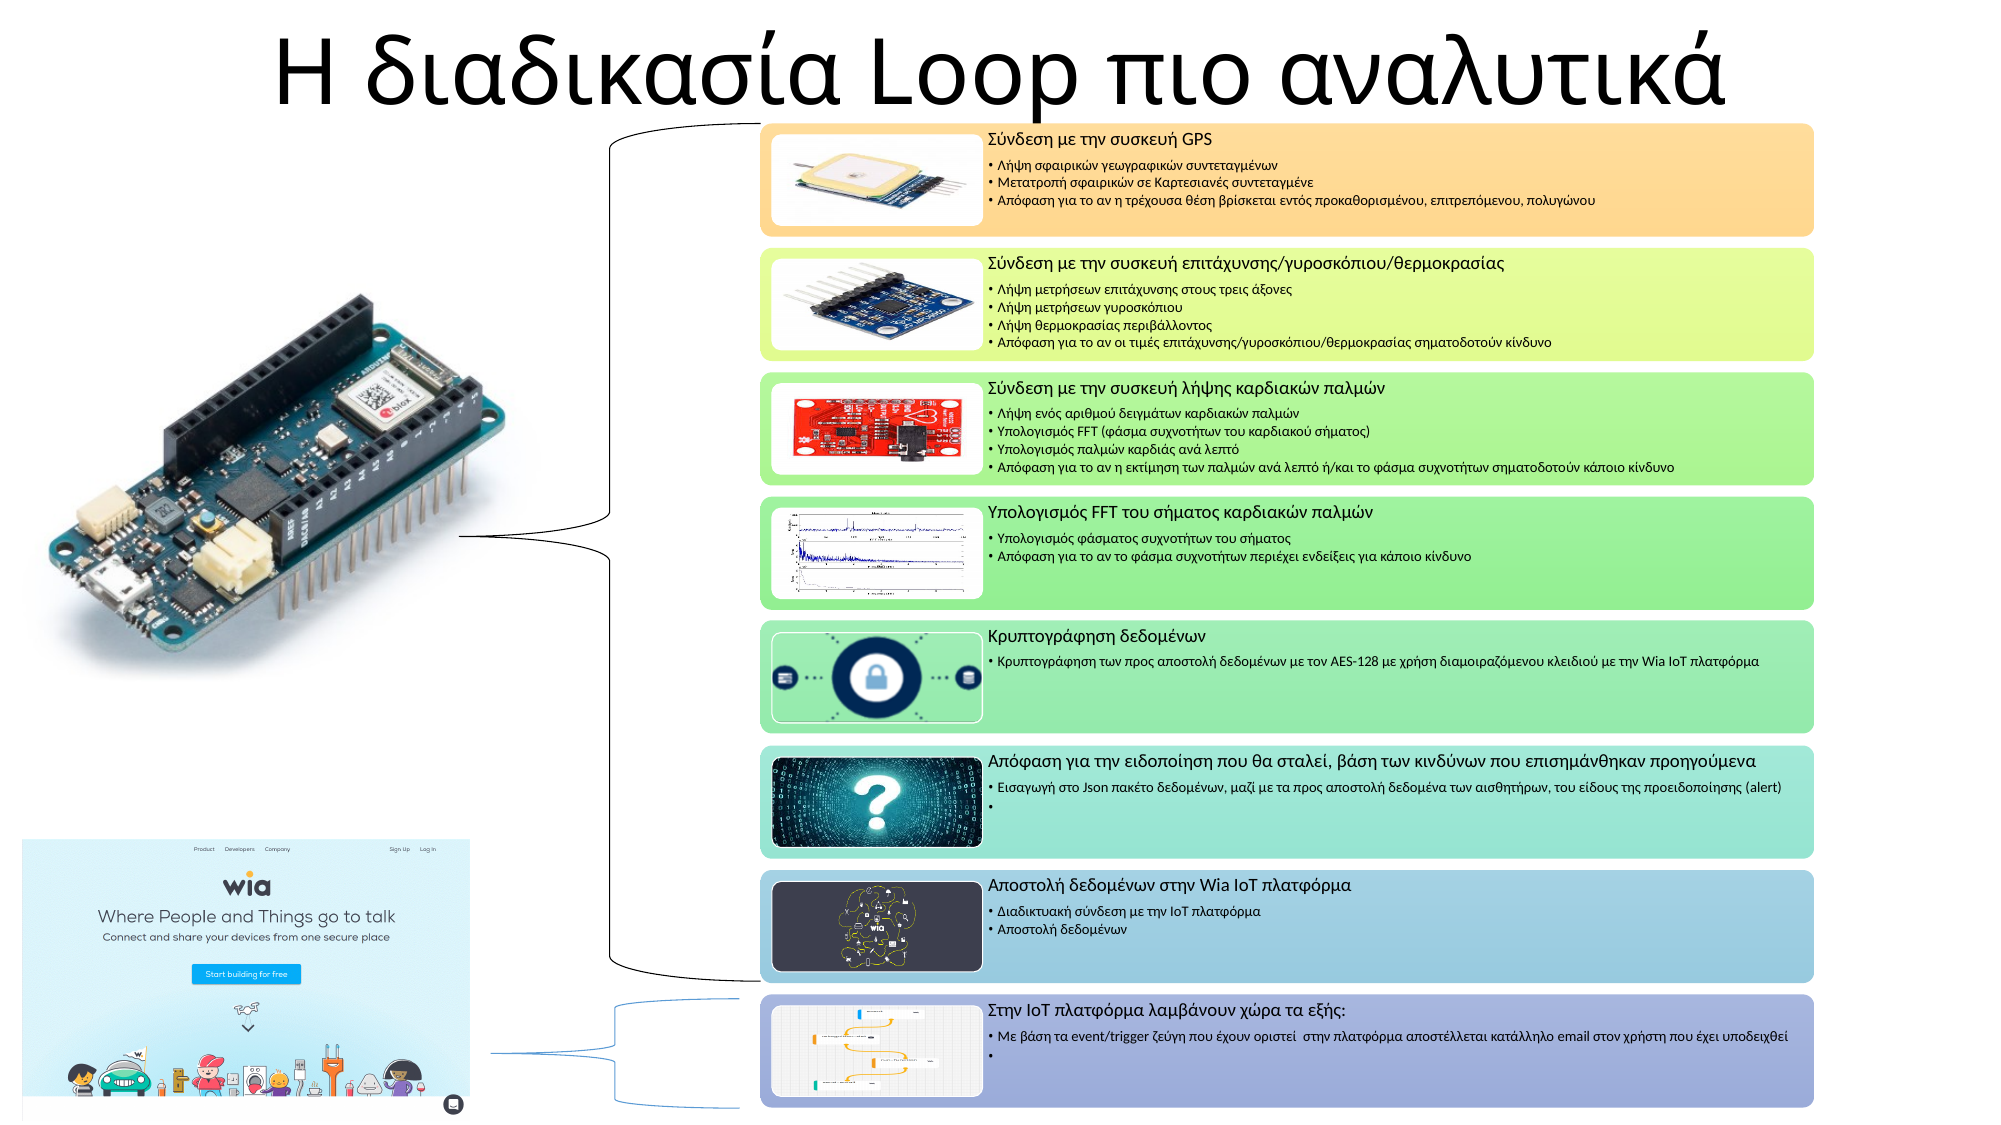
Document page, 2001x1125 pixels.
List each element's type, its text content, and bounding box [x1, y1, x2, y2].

text_box [771, 632, 983, 724]
picture [503, 532, 554, 541]
text_box Σύνδεση με την συσκευή λήψης καρδιακών παλμών Λήψη ενός αριθμού δειγμάτων καρδιακών παλμών Υπολογισμός FFT (φάσμα συχνοτήτων του καρδιακού σήματος) Υπολογισμός παλμών καρδιάς ανά λεπτό Απόφαση για το αν η εκτίμηση των παλμών ανά λεπτό ή/και το φάσμα συχνοτήτων σηματοδοτούν κάποιο κίνδυνο [760, 372, 1815, 486]
text_box [771, 1005, 983, 1097]
text_box Σύνδεση με την συσκευή GPS Λήψη σφαιρικών γεωγραφικών συντεταγμένων Μετατροπή σφαιρικών σε Καρτεσιανές συντεταγμένε Απόφαση για το αν η τρέχουσα θέση βρίσκεται εντός προκαθορισμένου, επιτρεπόμενου, πολυγώνου [760, 123, 1815, 237]
text_box [771, 881, 983, 972]
text_box Απόφαση για την ειδοποίηση που θα σταλεί, βάση των κινδύνων που επισημάνθηκαν προηγούμενα Εισαγωγή στο Json πακέτο δεδομένων, μαζί με τα προς αποστολή δεδομένα των αισθητήρων, του είδους της προειδοποίησης (alert) [760, 745, 1815, 859]
text_box Αποστολή δεδομένων στην Wia IoT πλατφόρμα Διαδικτυακή σύνδεση με την IoT πλατφόρμα Αποστολή δεδομένων [760, 870, 1815, 984]
text_box [771, 508, 983, 599]
text_box [771, 756, 983, 848]
text_box Κρυπτογράφηση δεδομένων Κρυπτογράφηση των προς αποστολή δεδομένων με τον AES-128 με χρήση διαμοιραζόμενου κλειδιού με την Wia IoT πλατφόρμα [760, 620, 1815, 734]
title Η διαδικασία Loop πιο αναλυτικά [137, 0, 1863, 150]
text_box [771, 383, 983, 475]
text_box Σύνδεση με την συσκευή επιτάχυνσης/γυροσκόπιου/θερμοκρασίας Λήψη μετρήσεων επιτάχυνσης στους τρεις άξονες Λήψη μετρήσεων γυροσκόπιου Λήψη θερμοκρασίας περιβάλλοντος Απόφαση για το αν οι τιμές επιτάχυνσης/γυροσκόπιου/θερμοκρασίας σηματοδοτούν κίνδυνο [760, 247, 1815, 362]
text_box Στην IoT πλατφόρμα λαμβάνουν χώρα τα εξής: Με βάση τα event/trigger ζεύγη που έχουν οριστεί στην πλατφόρμα αποστέλλεται κατάλληλο email στον χρήστη που έχει υποδειχθεί [760, 994, 1815, 1108]
picture [22, 839, 470, 1121]
text_box [771, 134, 983, 226]
text_box Υπολογισμός FFT του σήματος καρδιακών παλμών Υπολογισμός φάσματος συχνοτήτων του σήματος Απόφαση για το αν το φάσμα συχνοτήτων περιέχει ενδείξεις για κάποιο κίνδυνο [760, 496, 1815, 610]
picture [0, 266, 554, 682]
text_box [771, 259, 983, 350]
